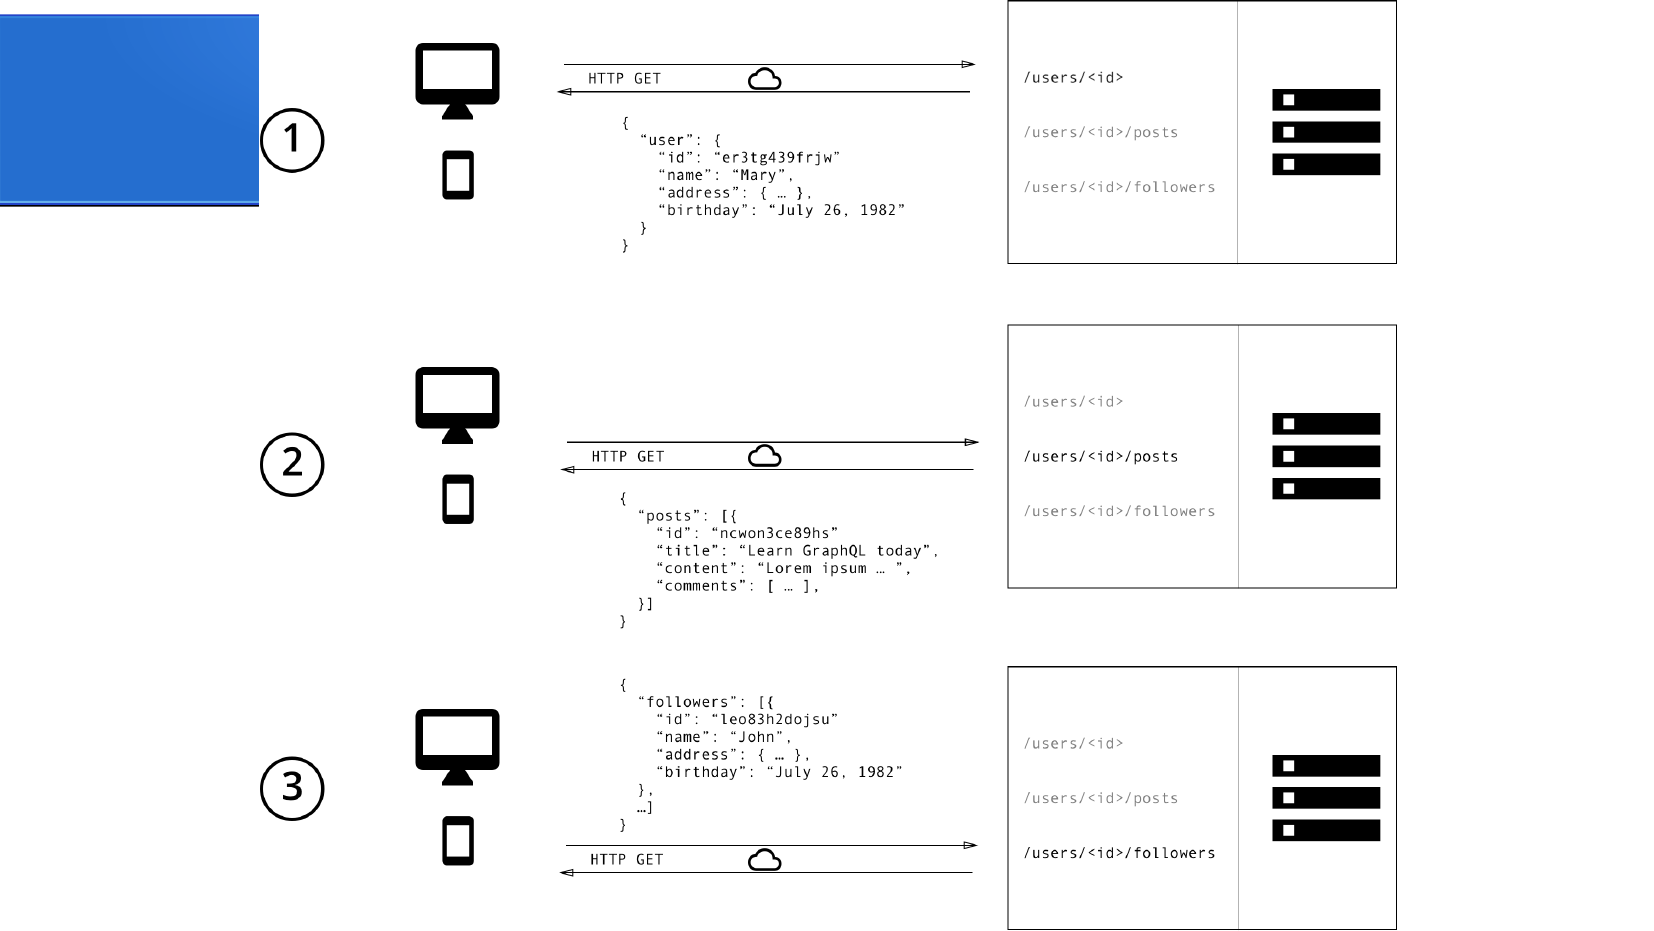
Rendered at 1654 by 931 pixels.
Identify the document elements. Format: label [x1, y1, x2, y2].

picture [259, 0, 1397, 931]
